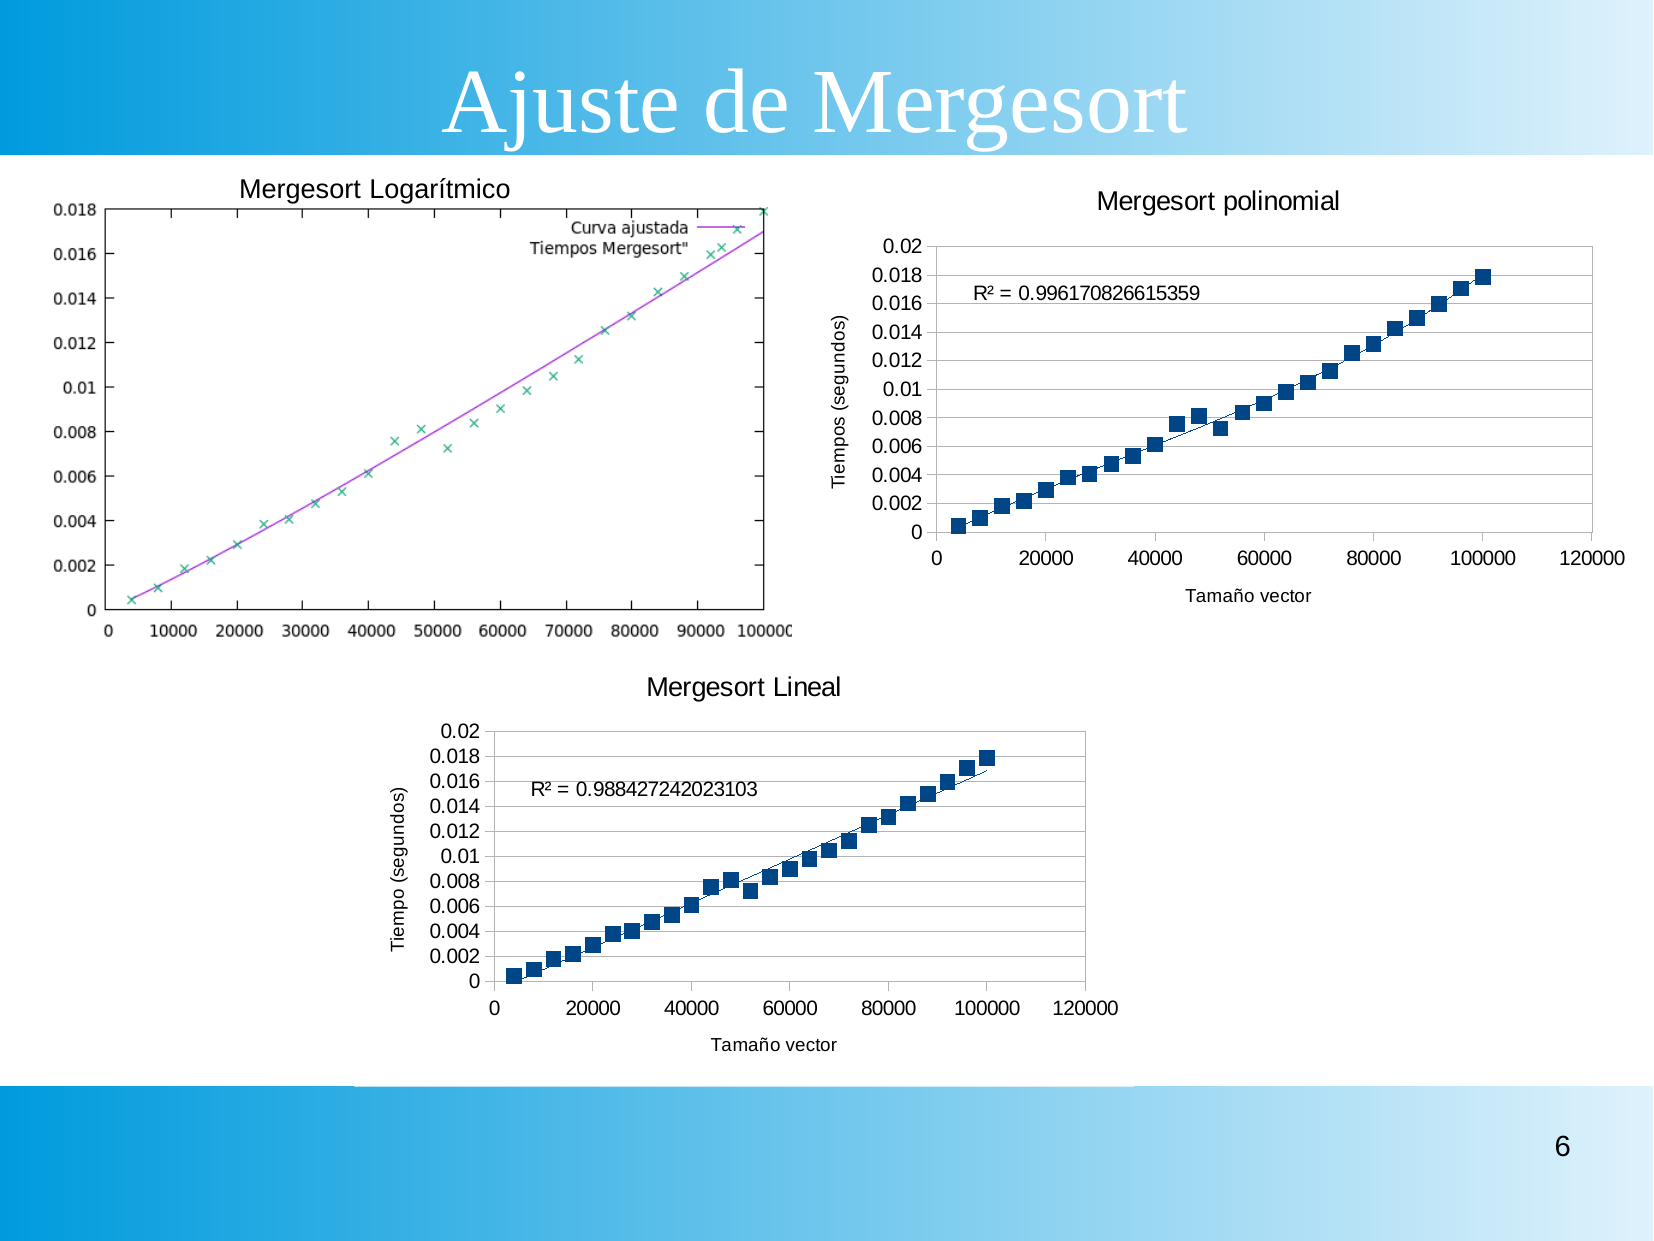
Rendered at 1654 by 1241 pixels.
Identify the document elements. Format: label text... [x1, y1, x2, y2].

text_box Mergesort Logarítmico [224, 163, 627, 213]
chart [795, 161, 1642, 638]
picture [23, 188, 792, 650]
title Ajuste de Mergesort [82, 49, 1571, 155]
chart [354, 648, 1134, 1087]
